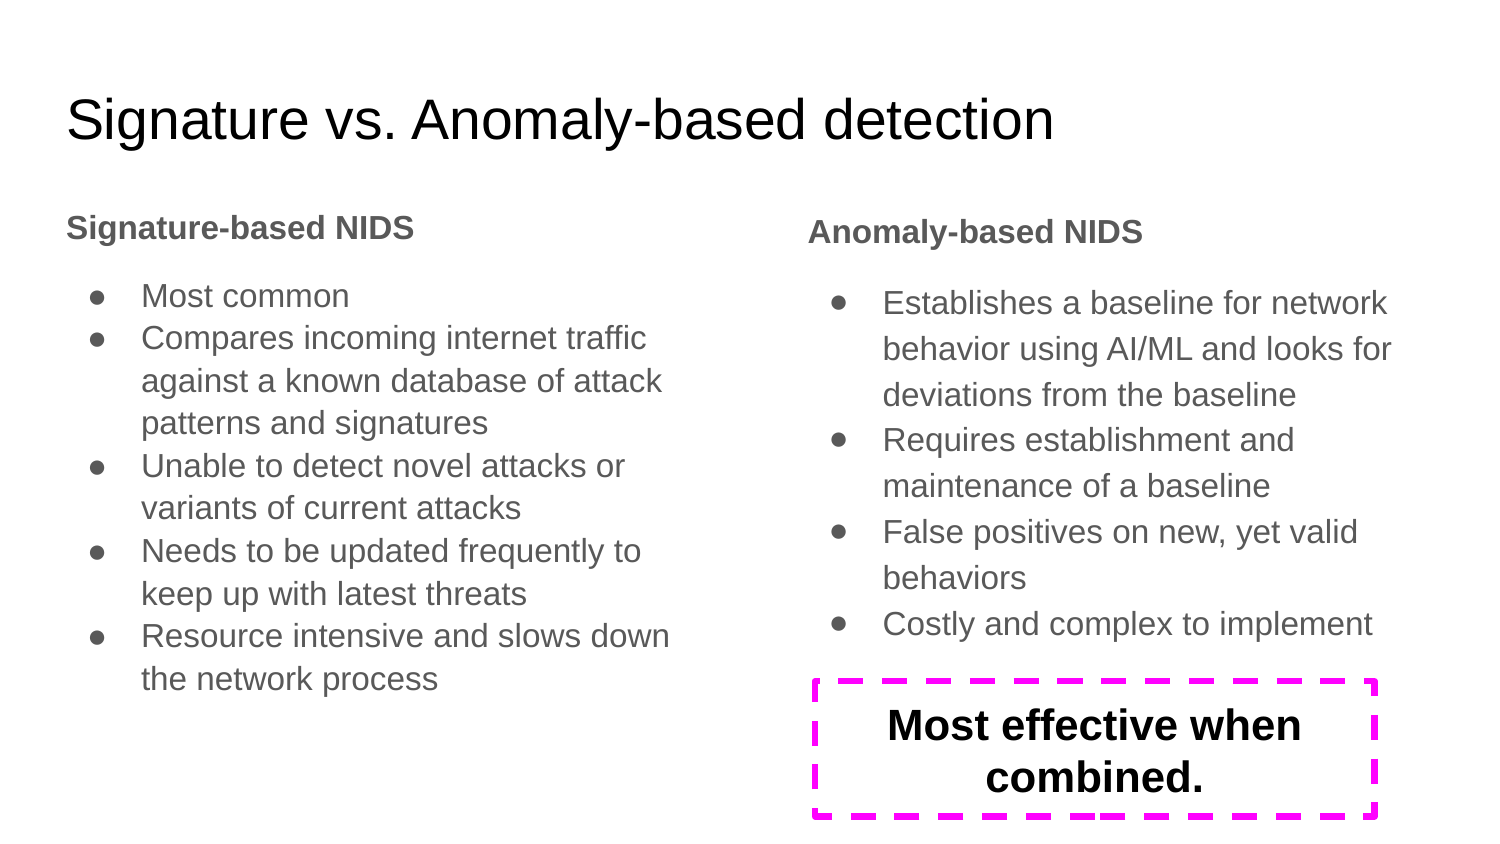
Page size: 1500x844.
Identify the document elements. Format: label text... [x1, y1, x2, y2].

list Anomaly-based NIDS Establishes a baseline for network behavior using AI/ML and looks for deviations from the baseline Requires establishment and maintenance of a baseline False positives on new, yet valid behaviors Costly and complex to implement [792, 189, 1449, 750]
list Signature-based NIDS Most common Compares incoming internet traffic against a known database of attack patterns and signatures Unable to detect novel attacks or variants of current attacks Needs to be updated frequently to keep up with latest threats Resource intensive and slows down the network process [51, 189, 708, 750]
text_box Most effective when combined. [815, 681, 1375, 817]
title Signature vs. Anomaly-based detection [51, 72, 1449, 167]
